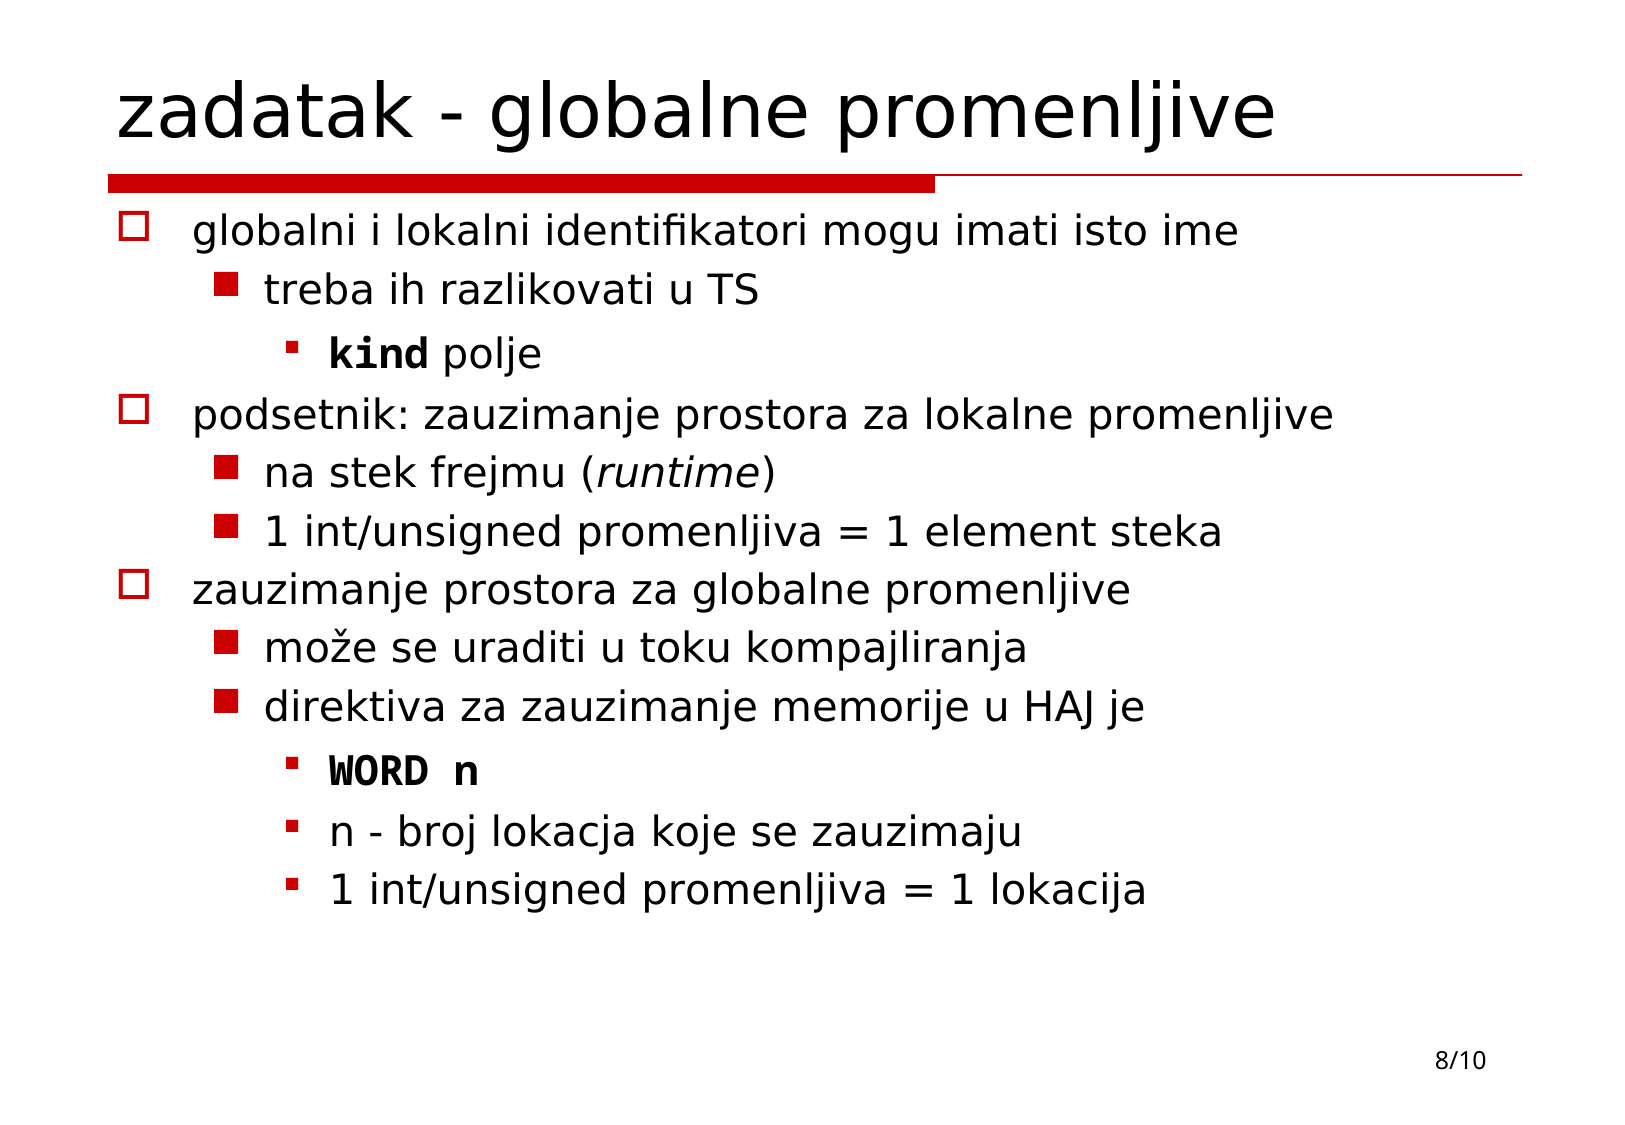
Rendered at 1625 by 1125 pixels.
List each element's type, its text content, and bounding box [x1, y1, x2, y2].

title zadatak - globalne promenljive [101, 56, 1524, 163]
list globalni i lokalni identifikatori mogu imati isto ime treba ih razlikovati u TS kind polje podsetnik: zauzimanje prostora za lokalne promenljive na stek frejmu (runtime) 1 int/unsigned promenljiva = 1 element steka zauzimanje prostora za globalne promenljive može se uraditi u toku kompajliranja direktiva za zauzimanje memorije u HAJ je WORD n n - broj lokacja koje se zauzimaju 1 int/unsigned promenljiva = 1 lokacija [100, 199, 1522, 1080]
